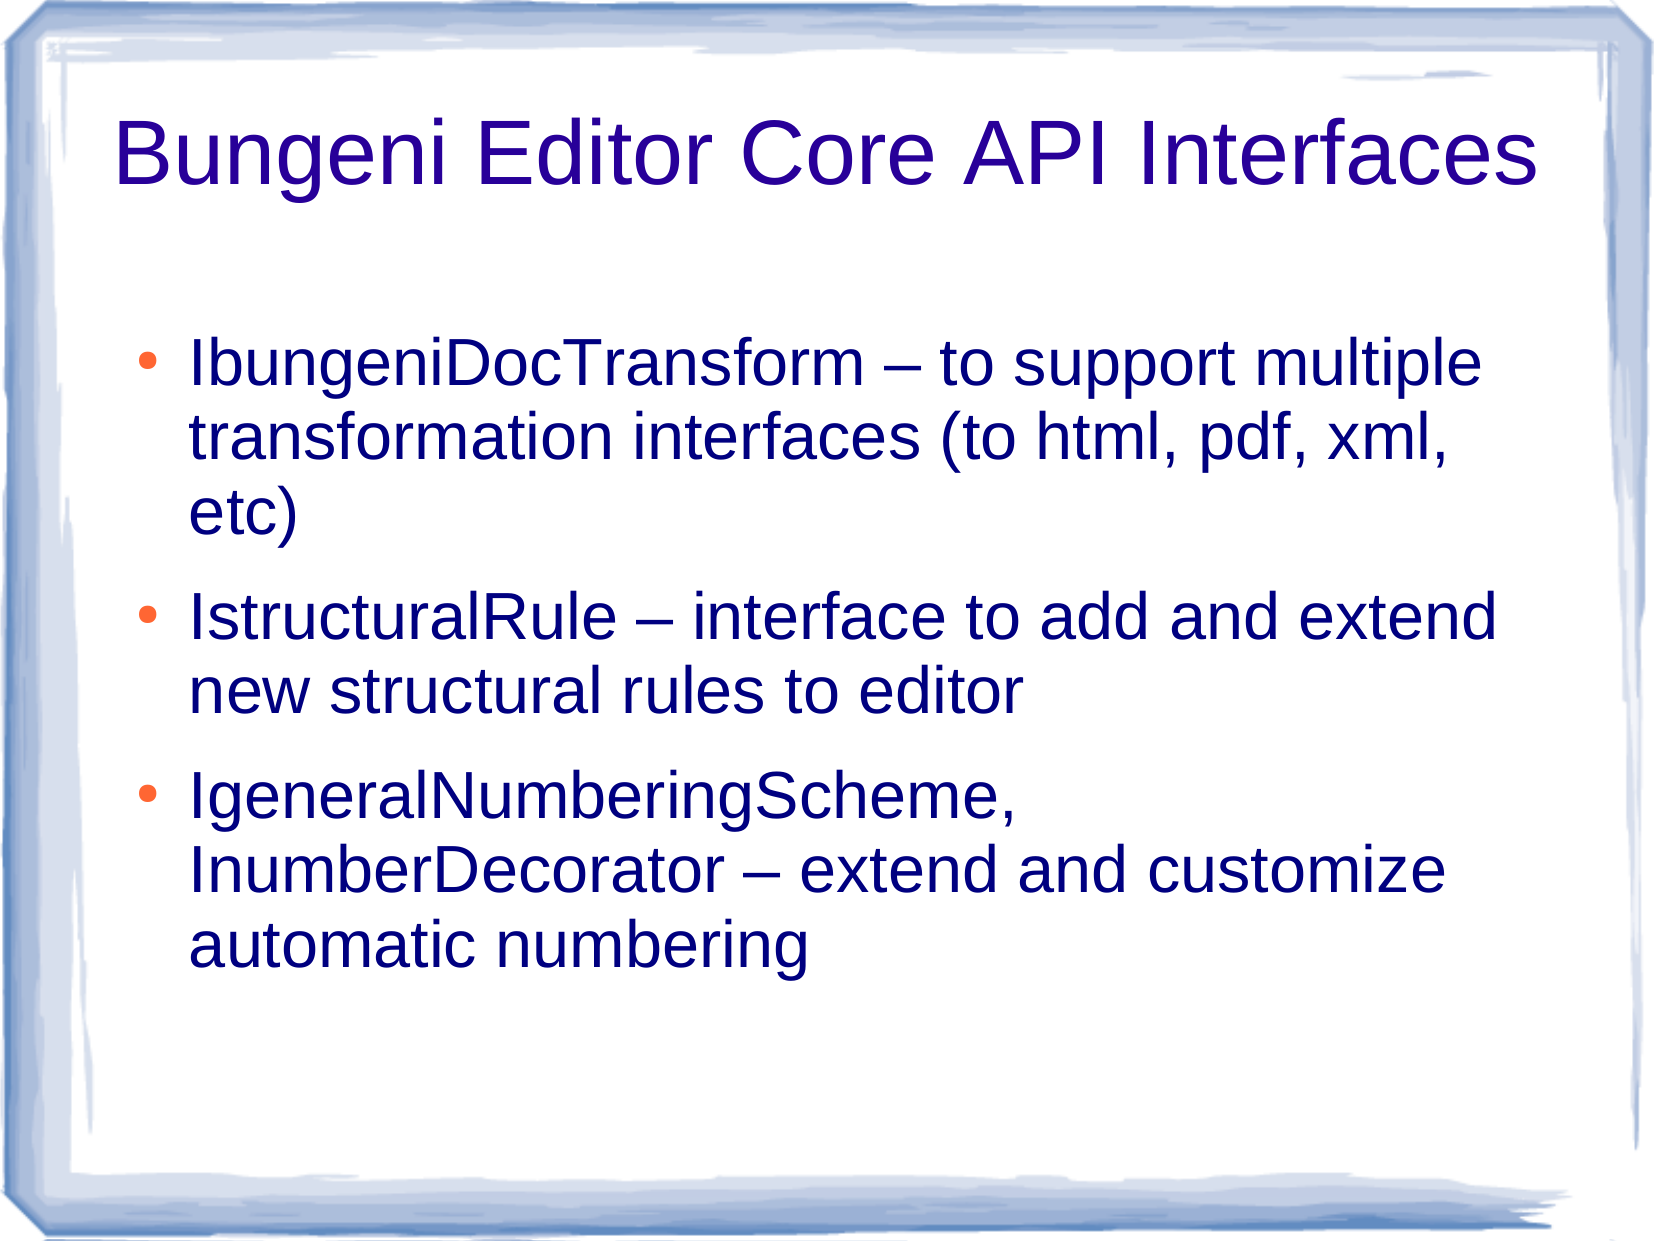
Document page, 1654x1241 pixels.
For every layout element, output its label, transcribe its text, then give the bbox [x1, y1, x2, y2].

list IbungeniDocTransform – to support multiple transformation interfaces (to html, pdf, xml, etc) IstructuralRule – interface to add and extend new structural rules to editor IgeneralNumberingScheme, InumberDecorator – extend and customize automatic numbering [118, 324, 1571, 1004]
title Bungeni Editor Core API Interfaces [82, 49, 1571, 257]
picture [0, 0, 1654, 1241]
